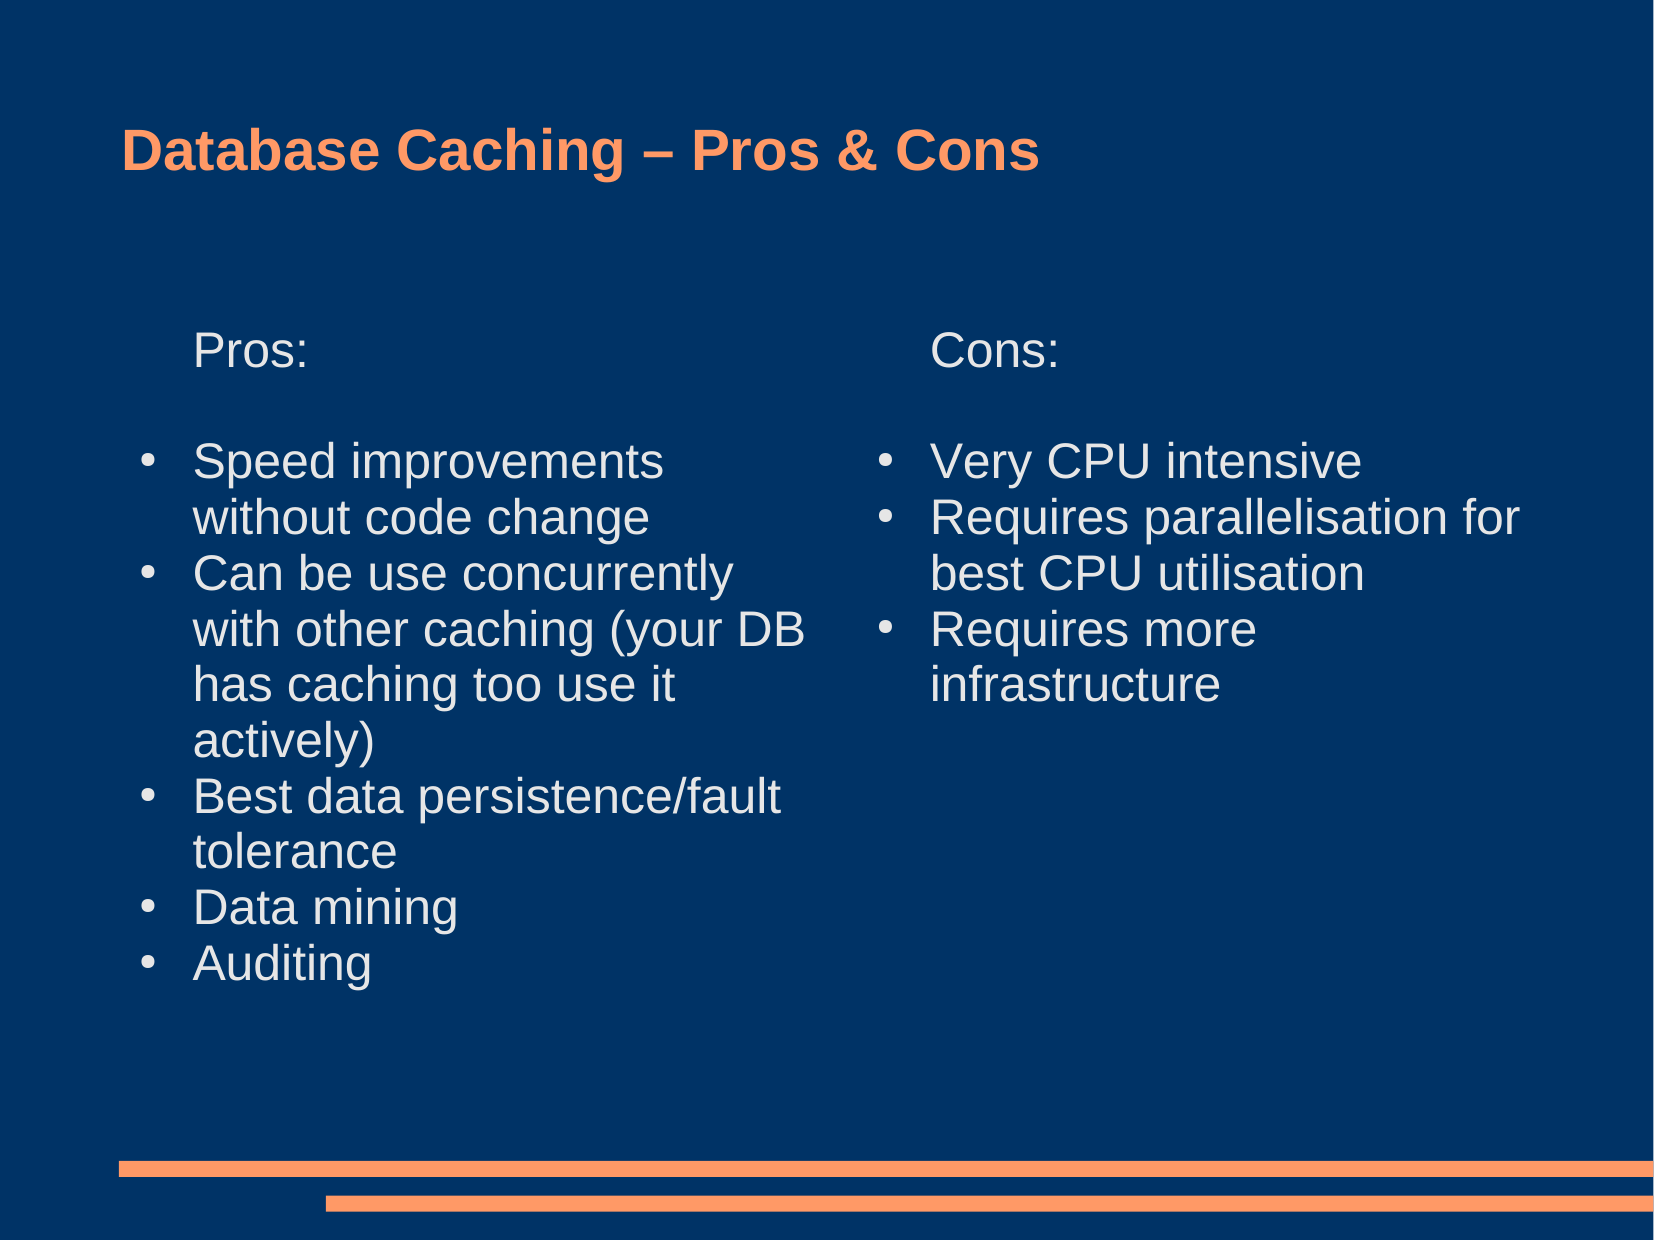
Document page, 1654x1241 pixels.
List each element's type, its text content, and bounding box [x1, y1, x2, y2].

title Database Caching – Pros & Cons [121, 46, 1534, 254]
list Cons: Very CPU intensive Requires parallelisation for best CPU utilisation Requires more infrastructure [858, 322, 1562, 1132]
list Pros: Speed improvements without code change Can be use concurrently with other caching (your DB has caching too use it actively) Best data persistence/fault tolerance Data mining Auditing [121, 322, 824, 1132]
